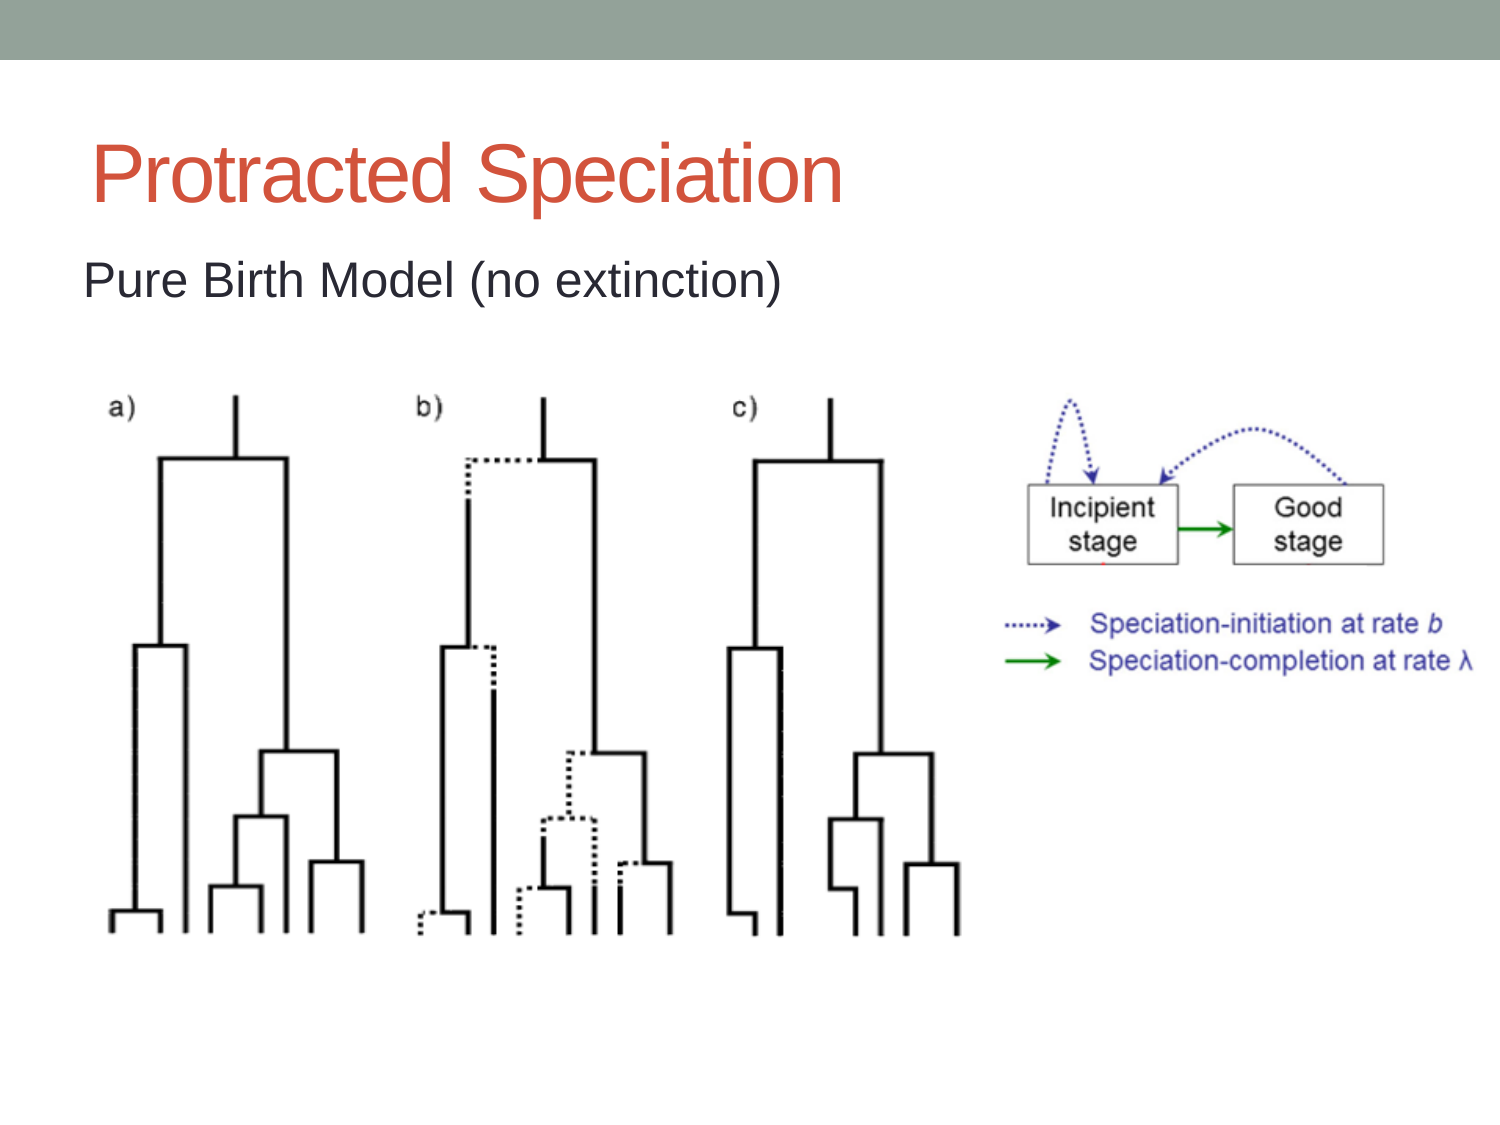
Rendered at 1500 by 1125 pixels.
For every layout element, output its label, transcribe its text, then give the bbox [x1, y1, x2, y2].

picture [87, 374, 985, 946]
picture [1002, 374, 1480, 716]
text_box Pure Birth Model (no extinction) [68, 240, 798, 316]
title Protracted Speciation [75, 87, 1425, 250]
